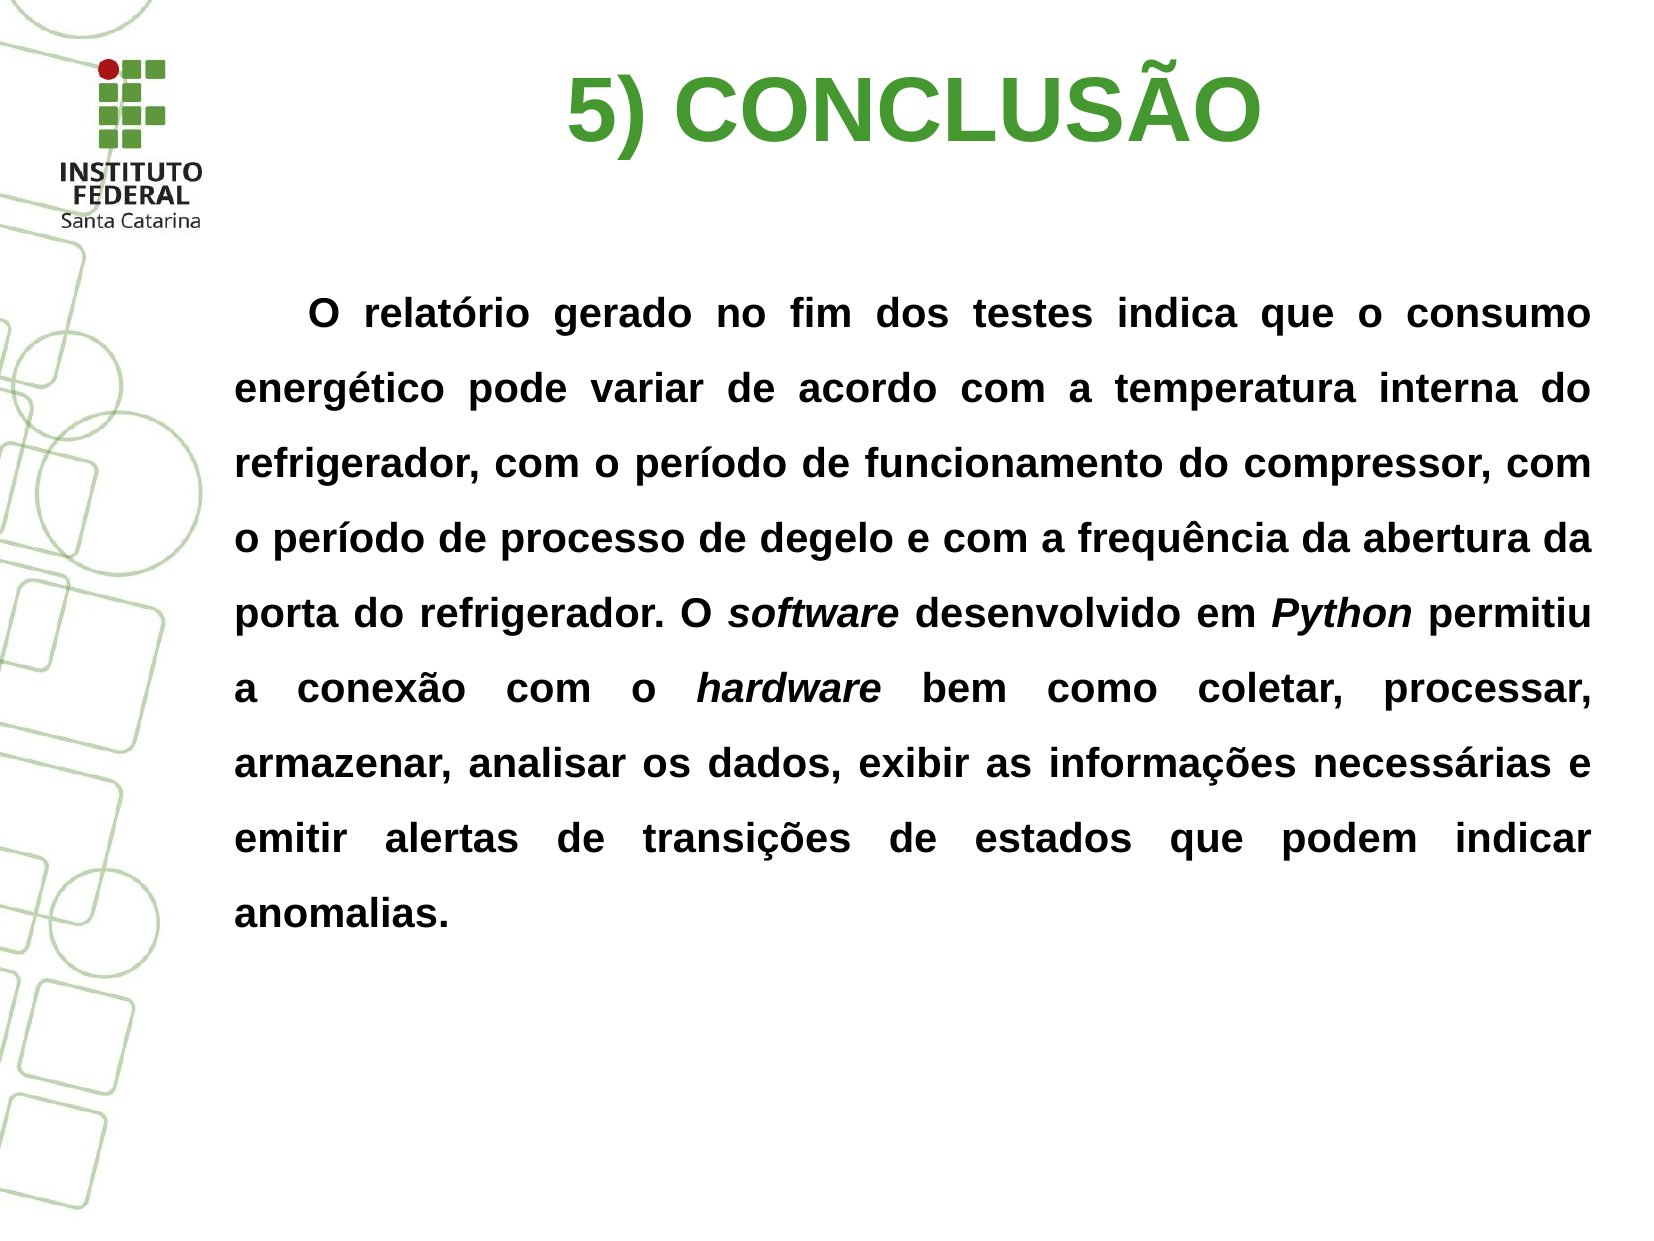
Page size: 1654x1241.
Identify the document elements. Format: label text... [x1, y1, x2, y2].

picture [0, 0, 1654, 1241]
list O relatório gerado no fim dos testes indica que o consumo energético pode variar de acordo com a temperatura interna do refrigerador, com o período de funcionamento do compressor, com o período de processo de degelo e com a frequência da abertura da porta do refrigerador. O software desenvolvido em Python permitiu a conexão com o hardware bem como coletar, processar, armazenar, analisar os dados, exibir as informações necessárias e emitir alertas de transições de estados que podem indicar anomalias. [234, 260, 1593, 950]
title 5) CONCLUSÃO [259, 1, 1571, 209]
